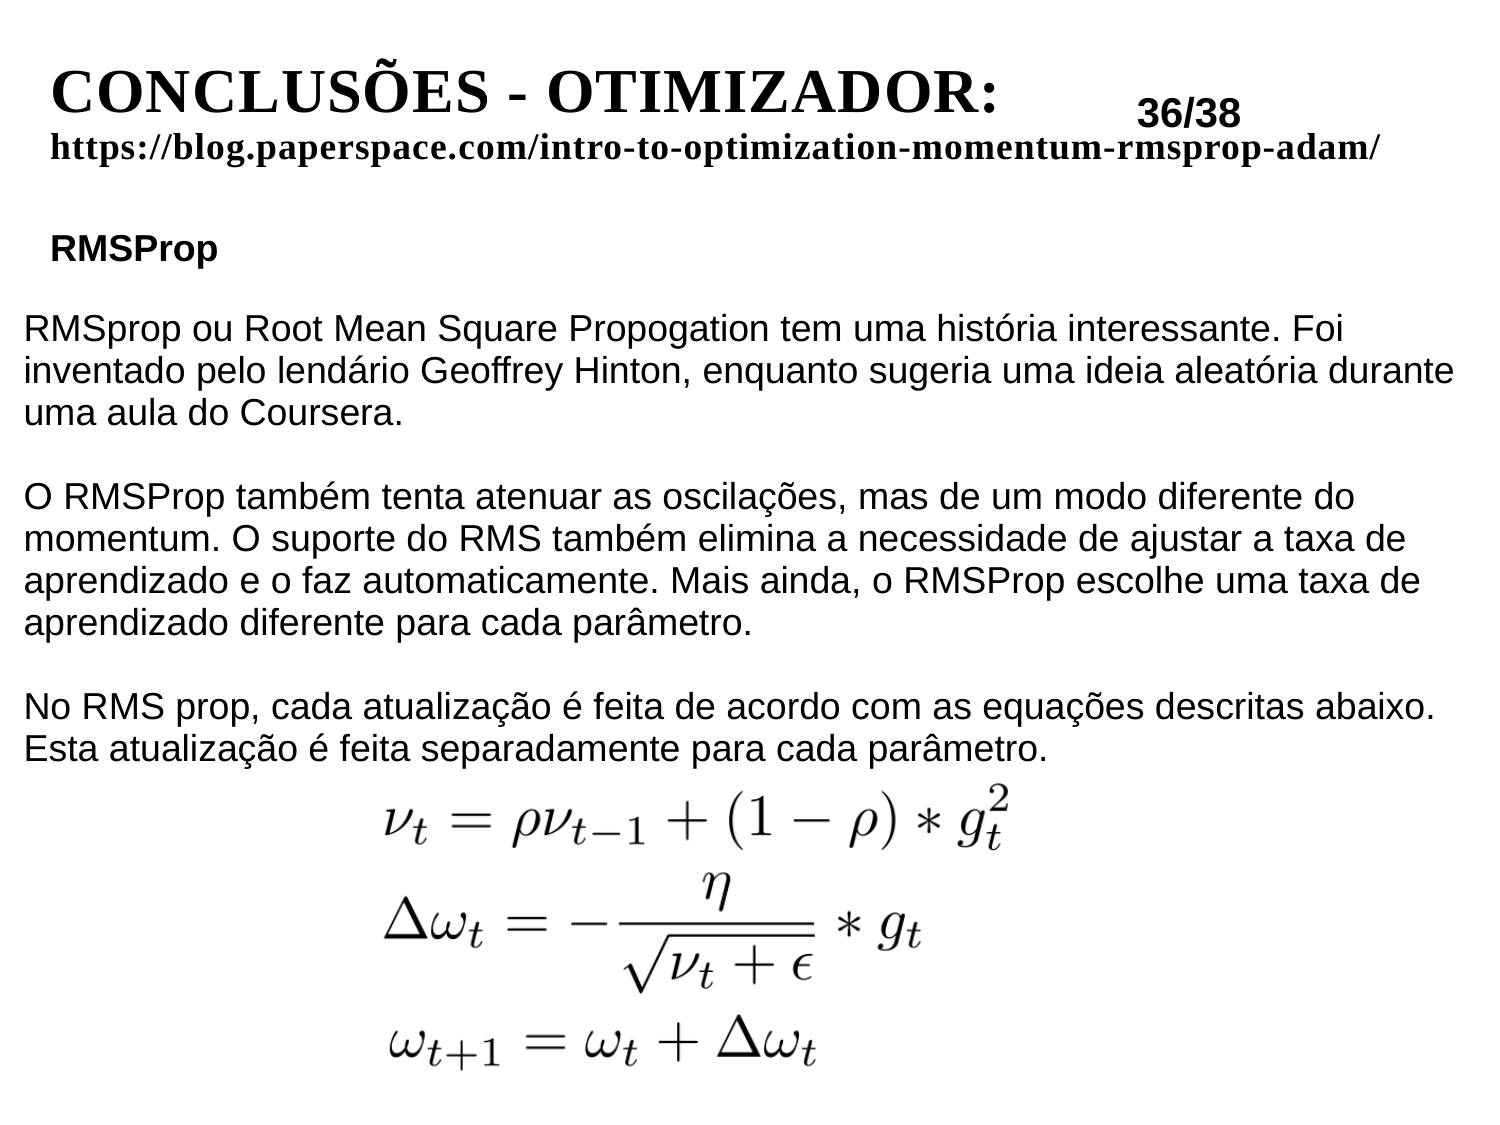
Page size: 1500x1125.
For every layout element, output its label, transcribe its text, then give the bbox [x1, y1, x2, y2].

text_box 36/38 [1122, 82, 1335, 144]
text_box RMSprop ou Root Mean Square Propogation tem uma história interessante. Foi inventado pelo lendário Geoffrey Hinton, enquanto sugeria uma ideia aleatória durante uma aula do Coursera. O RMSProp também tenta atenuar as oscilações, mas de um modo diferente do momentum. O suporte do RMS também elimina a necessidade de ajustar a taxa de aprendizado e o faz automaticamente. Mais ainda, o RMSProp escolhe uma taxa de aprendizado diferente para cada parâmetro. No RMS prop, cada atualização é feita de acordo com as equações descritas abaixo. Esta atualização é feita separadamente para cada parâmetro. [8, 300, 1489, 945]
text_box RMSProp [35, 220, 674, 300]
picture [357, 779, 1028, 1094]
text_box CONCLUSÕES - OTIMIZADOR: https://blog.paperspace.com/intro-to-optimization-momentum-rmsprop-adam/ [35, 49, 1441, 258]
